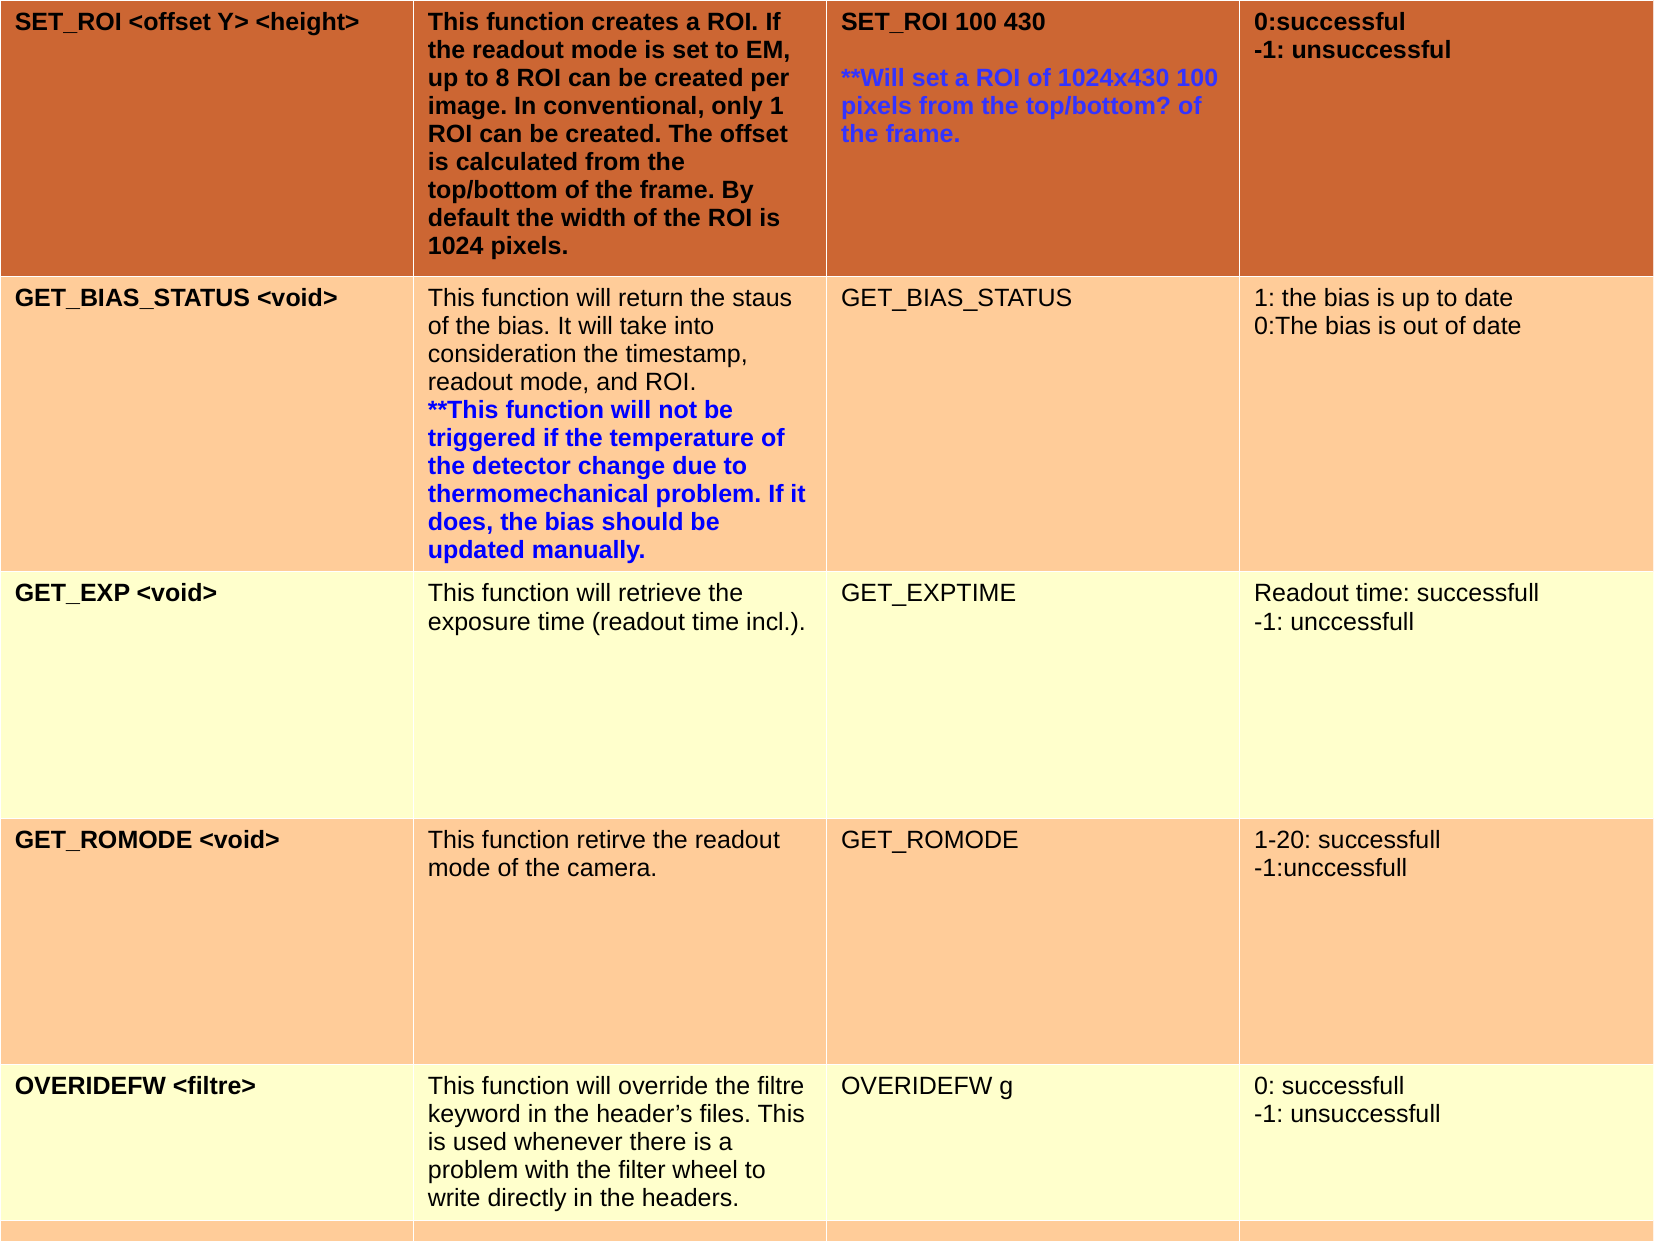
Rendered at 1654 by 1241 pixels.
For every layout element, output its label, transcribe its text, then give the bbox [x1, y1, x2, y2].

table_cell [1240, 1221, 1653, 1241]
table_header 0:successful -1: unsuccessful [1240, 1, 1653, 276]
table_header This function creates a ROI. If the readout mode is set to EM, up to 8 ROI can be created per image. In conventional, only 1 ROI can be created. The offset is calculated from the top/bottom of the frame. By default the width of the ROI is 1024 pixels. [414, 1, 826, 276]
table_cell 0: successfull -1: unsuccessfull [1240, 1065, 1653, 1220]
table_cell GET_EXPTIME [827, 572, 1239, 818]
table_header SET_ROI <offset Y> <height> [1, 1, 413, 276]
table_cell GET_ROMODE <void> [1, 819, 413, 1064]
table_cell This function will retrieve the exposure time (readout time incl.). [414, 572, 826, 818]
table_cell This function retirve the readout mode of the camera. [414, 819, 826, 1064]
table_cell [827, 1221, 1239, 1241]
table_cell This function will override the filtre keyword in the header’s files. This is used whenever there is a problem with the filter wheel to write directly in the headers. [414, 1065, 826, 1220]
table_cell 1: the bias is up to date 0:The bias is out of date [1240, 277, 1653, 571]
table_cell Readout time: successfull -1: unccessfull [1240, 572, 1653, 818]
table_header SET_ROI 100 430 **Will set a ROI of 1024x430 100 pixels from the top/bottom? of the frame. [827, 1, 1239, 276]
table_cell [1, 1221, 413, 1241]
table_cell [414, 1221, 826, 1241]
table_cell GET_ROMODE [827, 819, 1239, 1064]
table_cell GET_BIAS_STATUS [827, 277, 1239, 571]
table_cell 1-20: successfull -1:unccessfull [1240, 819, 1653, 1064]
table_cell OVERIDEFW <filtre> [1, 1065, 413, 1220]
table_cell This function will return the staus of the bias. It will take into consideration the timestamp, readout mode, and ROI. **This function will not be triggered if the temperature of the detector change due to thermomechanical problem. If it does, the bias should be updated manually. [414, 277, 826, 571]
table_cell GET_BIAS_STATUS <void> [1, 277, 413, 571]
table_cell GET_EXP <void> [1, 572, 413, 818]
table_cell OVERIDEFW g [827, 1065, 1239, 1220]
